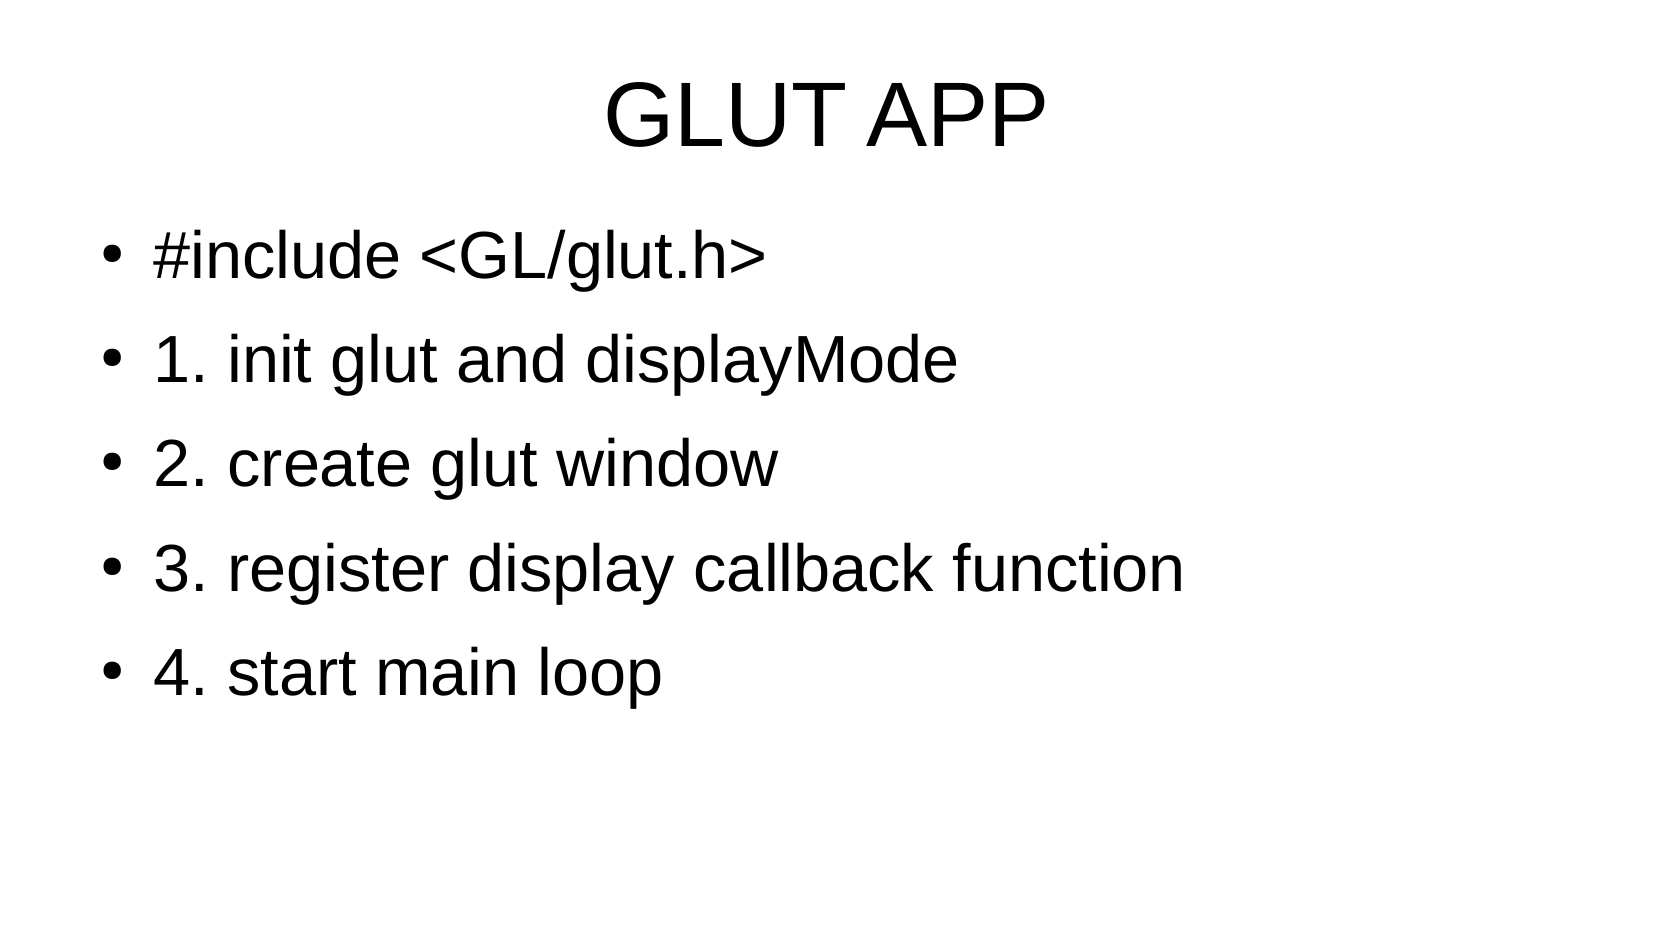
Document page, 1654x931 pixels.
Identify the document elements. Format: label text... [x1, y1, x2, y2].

list #include <GL/glut.h> 1. init glut and displayMode 2. create glut window 3. register display callback function 4. start main loop [82, 217, 1571, 758]
title GLUT APP [82, 37, 1571, 193]
